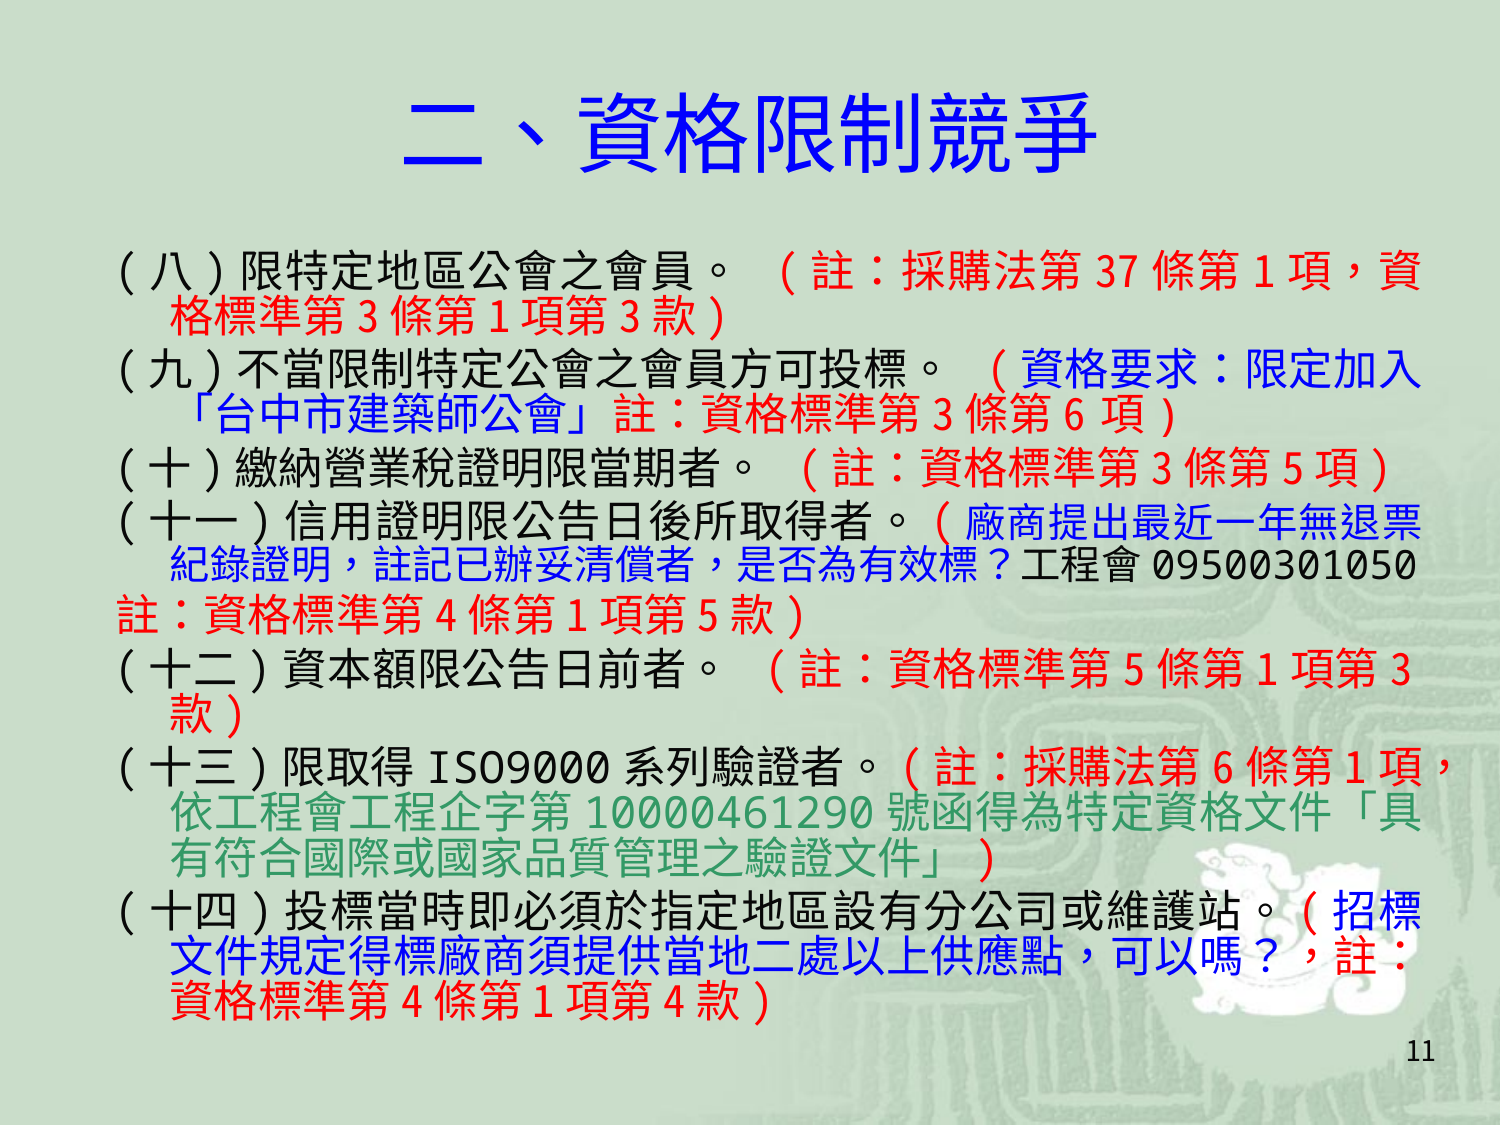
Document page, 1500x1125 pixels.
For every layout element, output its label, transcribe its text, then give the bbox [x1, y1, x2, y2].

text_box <編號> [1074, 1024, 1451, 1103]
picture [0, 0, 1500, 1125]
list (八)限特定地區公會之會員。 (註：採購法第37條第1項，資格標準第3條第1項第3款) (九)不當限制特定公會之會員方可投標。 (資格要求：限定加入「台中市建築師公會」註：資格標準第3條第6項) (十)繳納營業稅證明限當期者。 (註：資格標準第3條第5項) (十一)信用證明限公告日後所取得者。(廠商提出最近一年無退票紀錄證明，註記已辦妥清償者，是否為有效標？工程會09500301050 註：資格標準第4條第1項第5款) (十二)資本額限公告日前者。 (註：資格標準第5條第1項第3款) (十三)限取得ISO9000系列驗證者。(註：採購法第6條第1項，依工程會工程企字第10000461290號函得為特定資格文件「具有符合國際或國家品質管理之驗證文件」) (十四)投標當時即必須於指定地區設有分公司或維護站。(招標文件規定得標廠商須提供當地二處以上供應點，可以嗎？，註：資格標準第4條第1項第4款) [100, 243, 1438, 1056]
title 二、資格限制競爭 [49, 37, 1451, 225]
